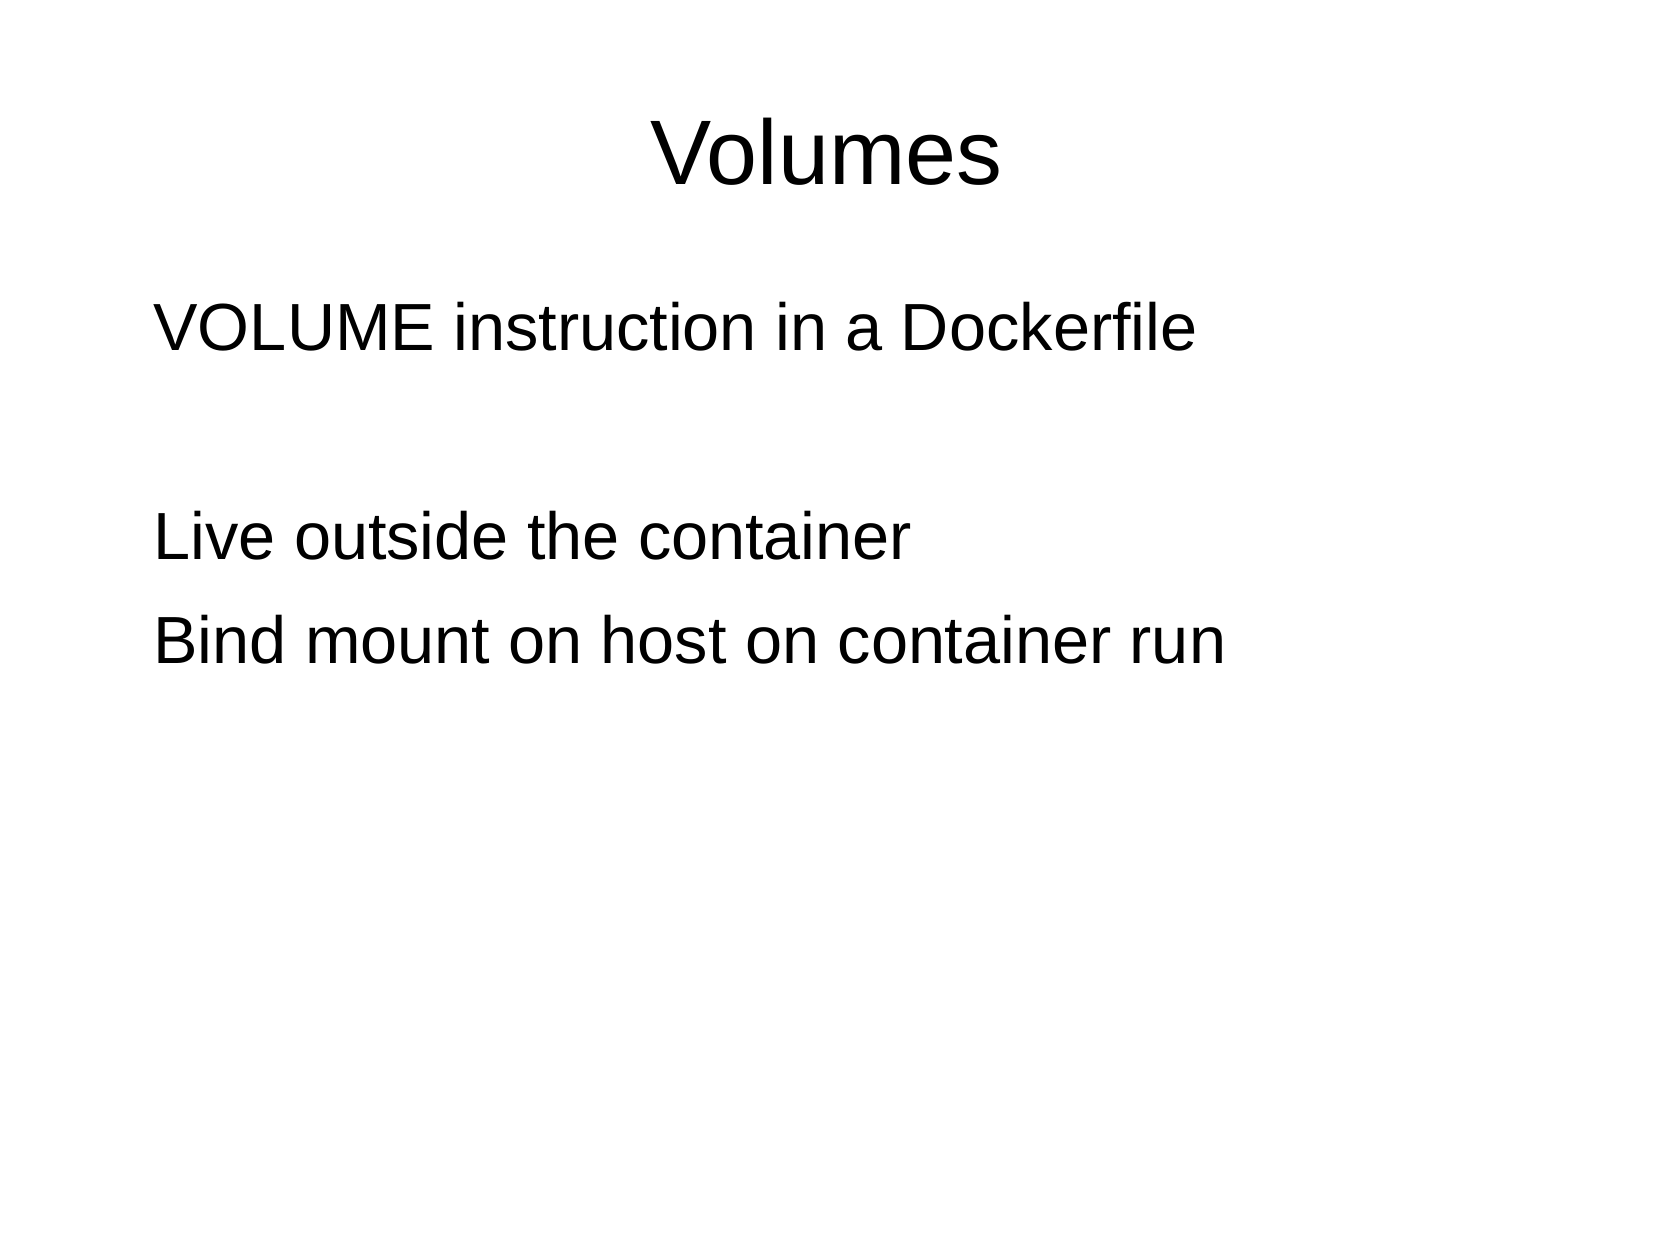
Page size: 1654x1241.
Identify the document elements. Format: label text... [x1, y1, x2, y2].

list VOLUME instruction in a Dockerfile Live outside the container Bind mount on host on container run [82, 290, 1571, 1010]
title Volumes [82, 49, 1571, 257]
